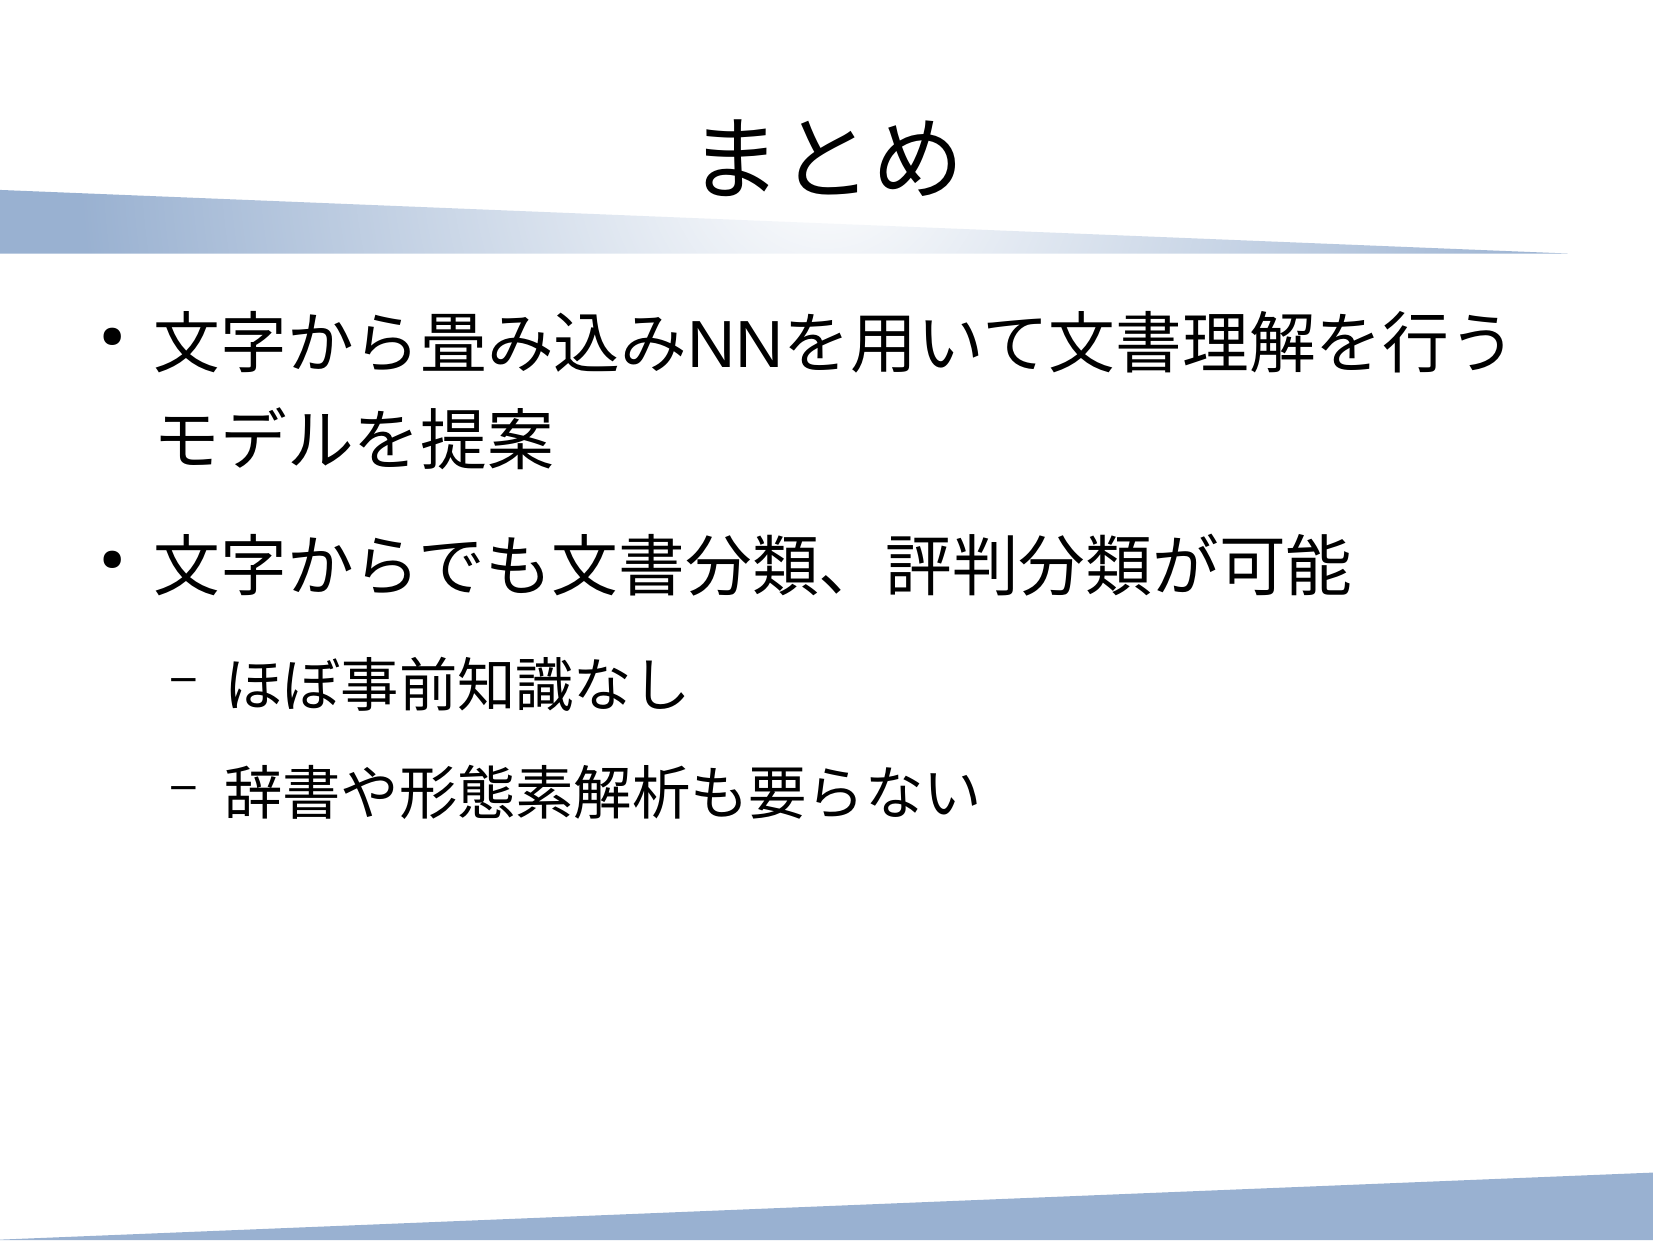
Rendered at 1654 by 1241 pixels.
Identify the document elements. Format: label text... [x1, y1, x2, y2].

title まとめ [82, 49, 1571, 257]
list 文字から畳み込みNNを用いて文書理解を行う モデルを提案 文字からでも文書分類、評判分類が可能 ほぼ事前知識なし 辞書や形態素解析も要らない [82, 290, 1571, 1010]
